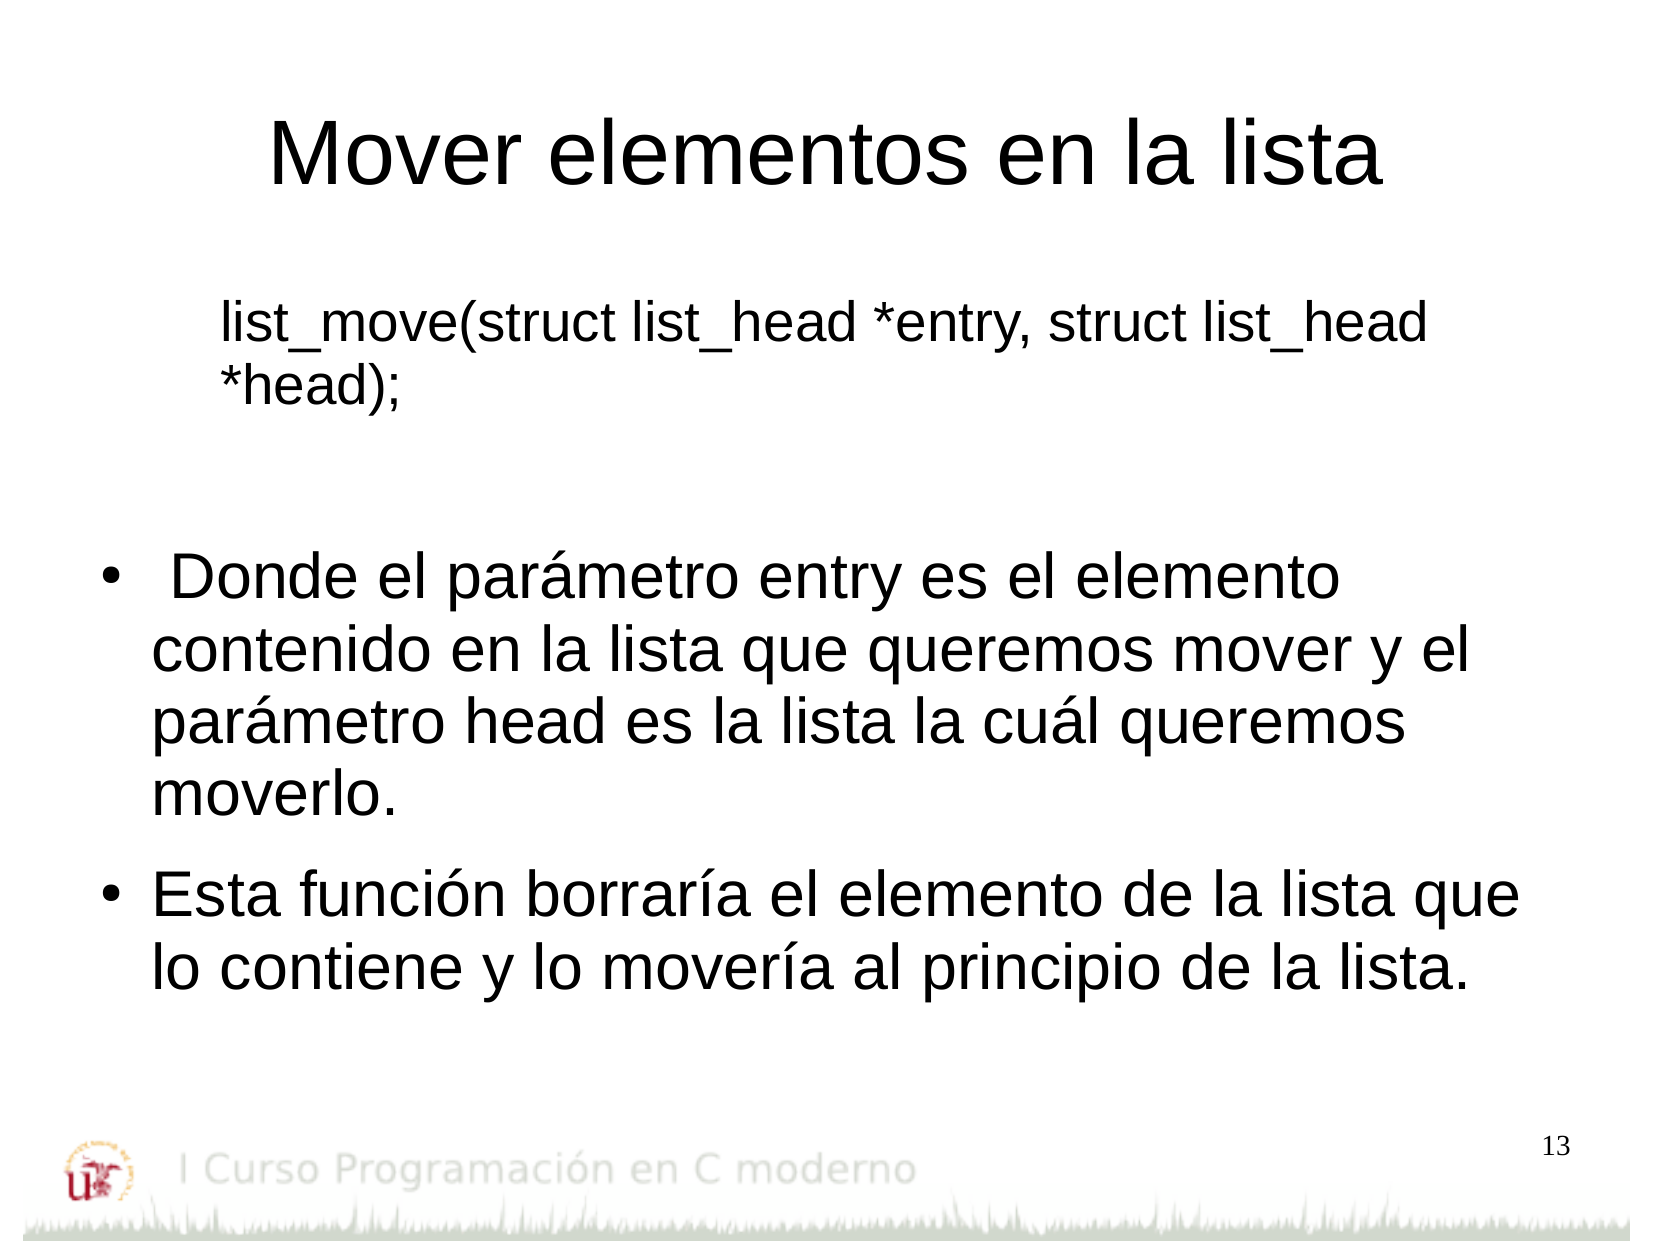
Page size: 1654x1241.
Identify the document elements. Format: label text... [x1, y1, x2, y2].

list list_move(struct list_head *entry, struct list_head *head); Donde el parámetro entry es el elemento contenido en la lista que queremos mover y el parámetro head es la lista la cuál queremos moverlo. Esta función borraría el elemento de la lista que lo contiene y lo movería al principio de la lista. [82, 290, 1538, 1010]
title Mover elementos en la lista [82, 49, 1571, 257]
picture [23, 1136, 1630, 1241]
